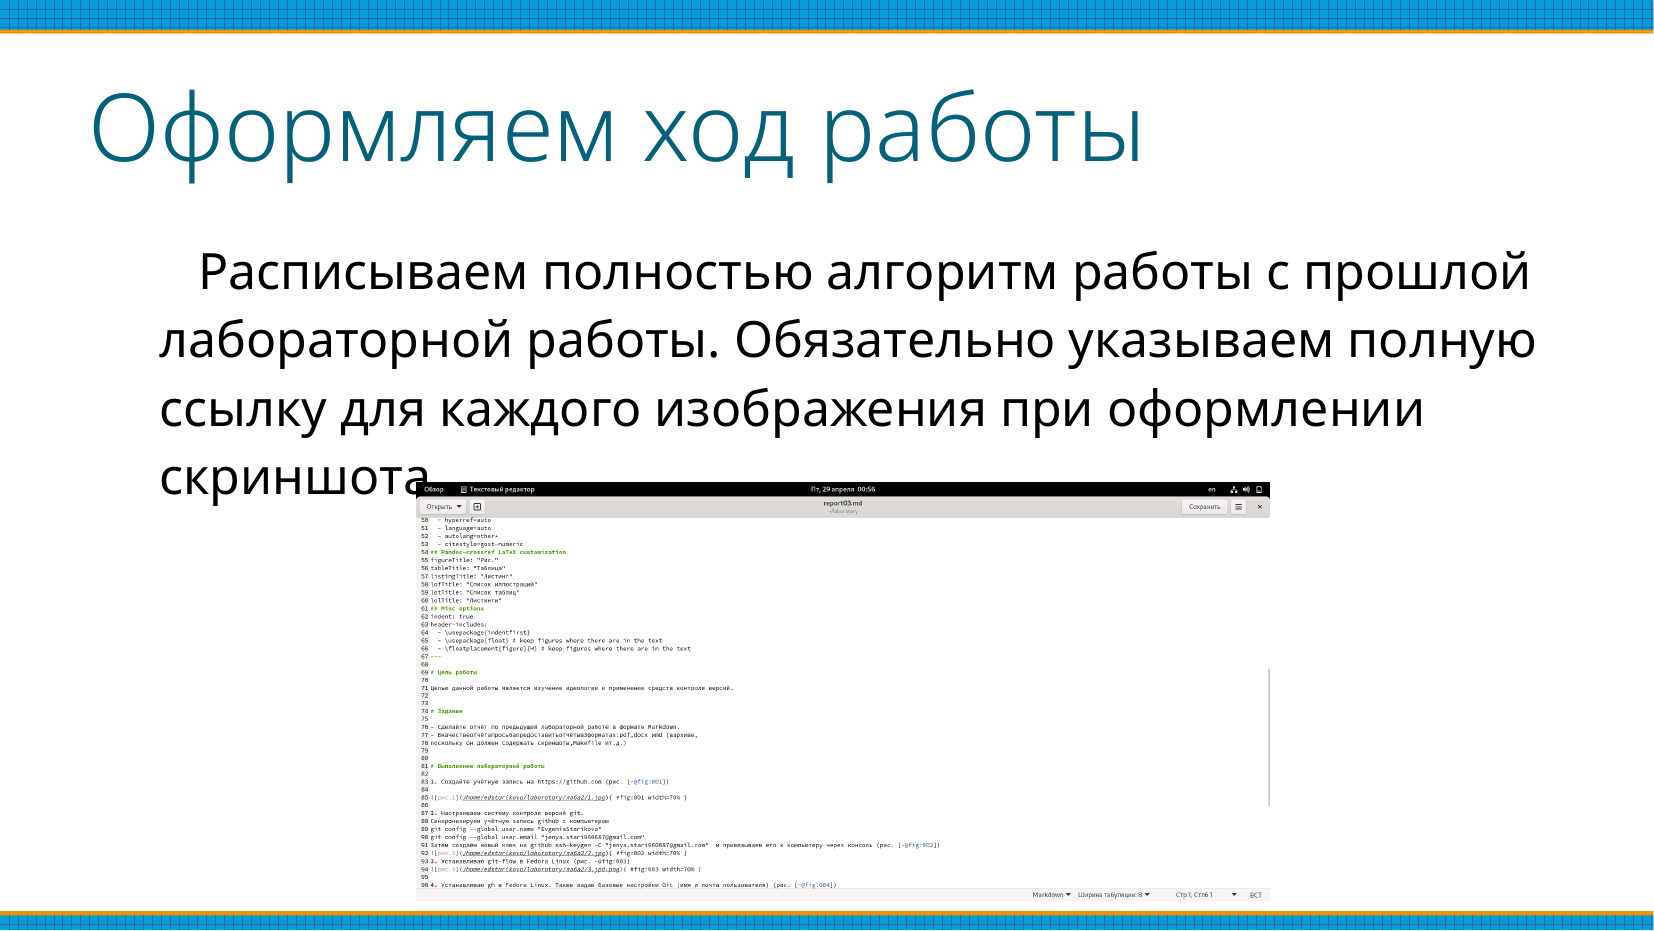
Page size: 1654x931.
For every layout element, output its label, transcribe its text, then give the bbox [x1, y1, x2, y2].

title Оформляем ход работы [88, 44, 1565, 207]
list Расписываем полностью алгоритм работы с прошлой лабораторной работы. Обязательно указываем полную ссылку для каждого изображения при оформлении скриншота [88, 236, 1565, 901]
picture [416, 482, 1270, 901]
